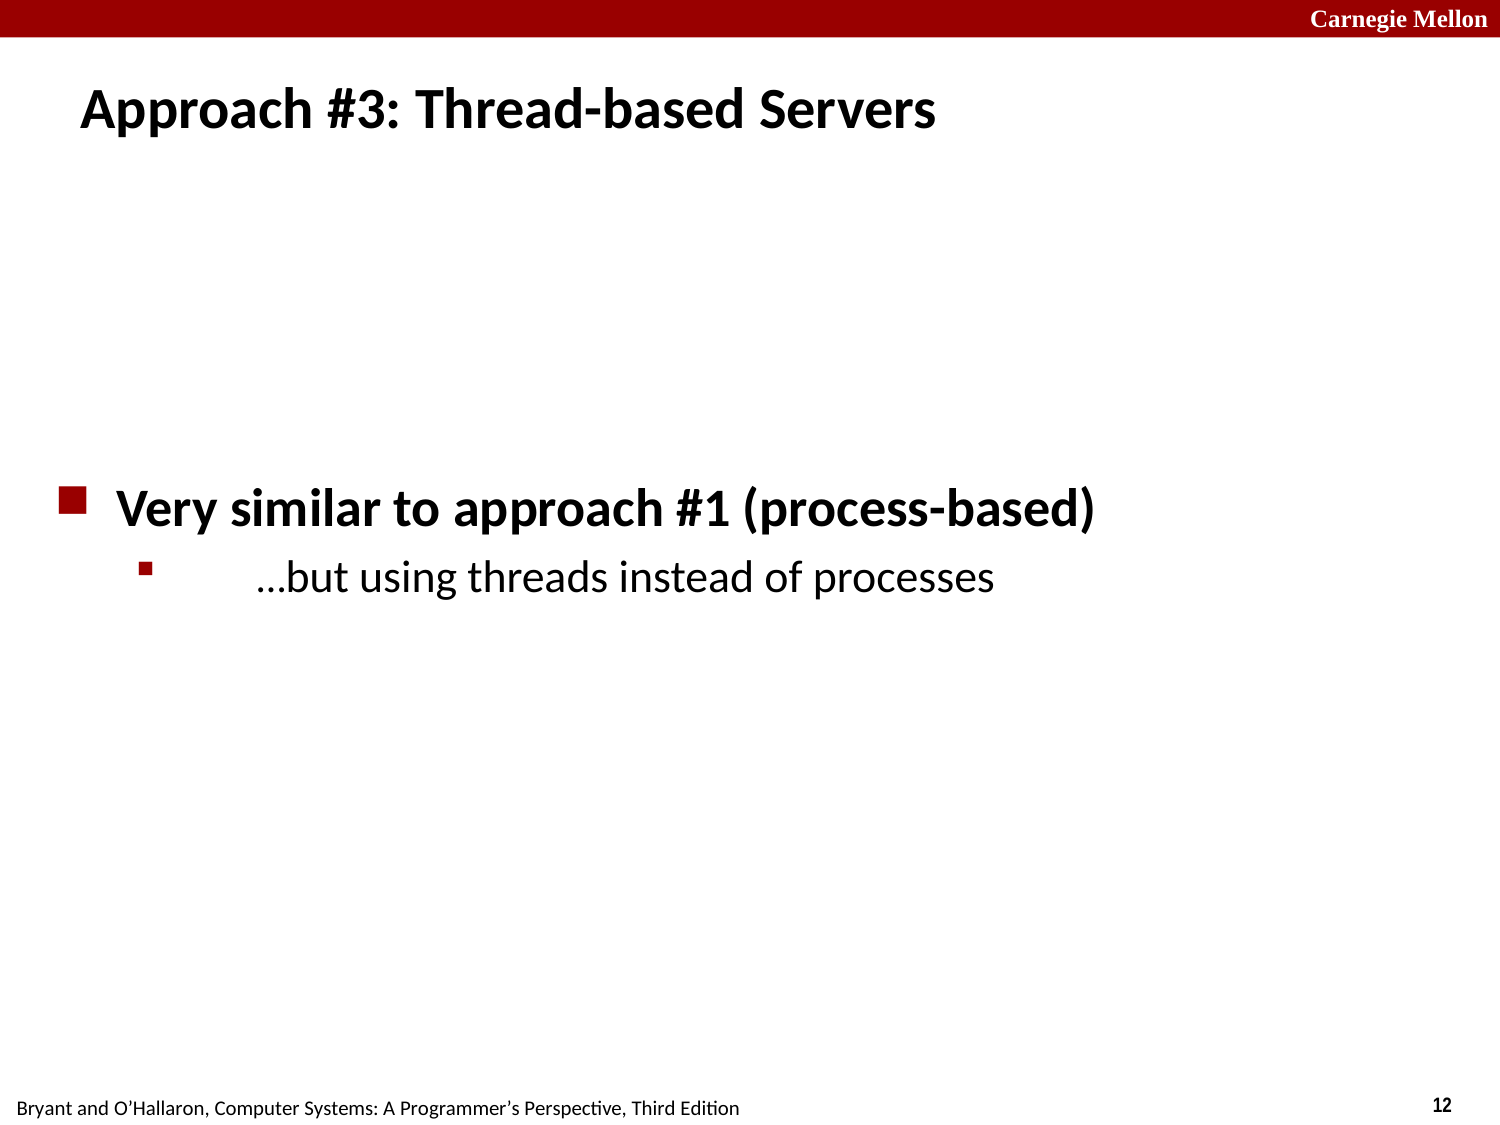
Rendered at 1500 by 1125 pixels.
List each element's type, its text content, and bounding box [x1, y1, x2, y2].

list Very similar to approach #1 (process-based) …but using threads instead of processes [45, 464, 1498, 658]
title Approach #3: Thread-based Servers [65, 40, 1497, 169]
